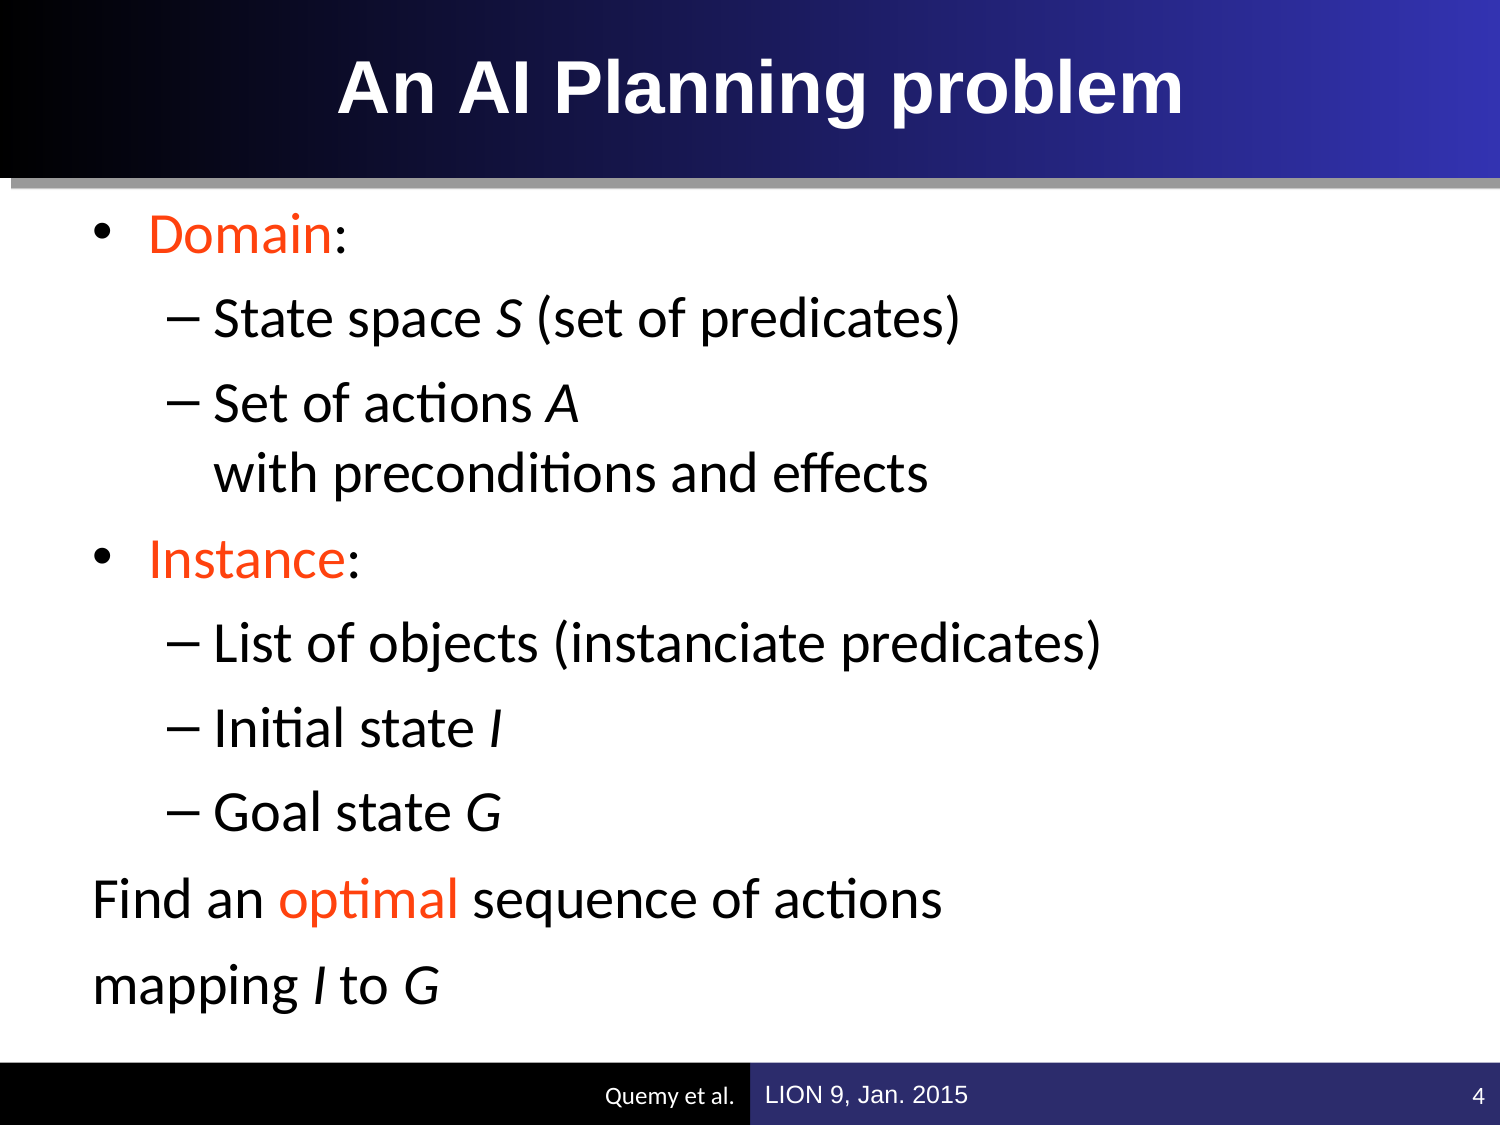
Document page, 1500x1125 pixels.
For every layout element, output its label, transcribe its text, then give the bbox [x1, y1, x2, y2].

list Domain: State space S (set of predicates) Set of actions A with preconditions and effects Instance: List of objects (instanciate predicates) Initial state I Goal state G Find an optimal sequence of actions mapping I to G [77, 187, 1428, 1125]
text_box An AI Planning problem [322, 31, 1214, 137]
